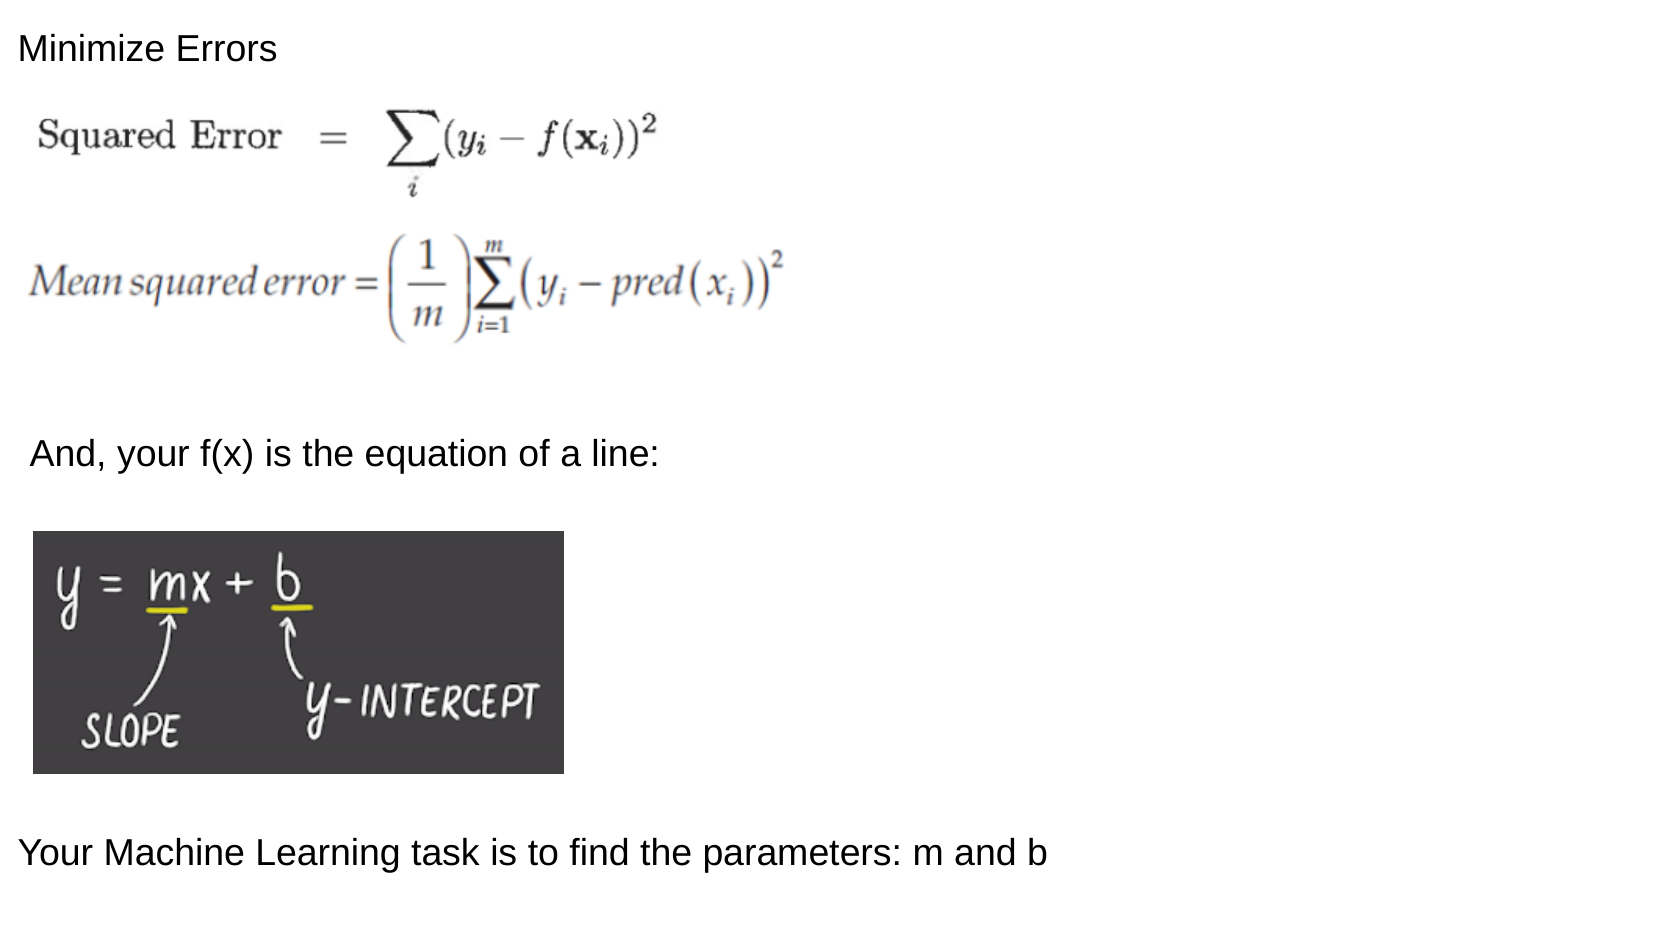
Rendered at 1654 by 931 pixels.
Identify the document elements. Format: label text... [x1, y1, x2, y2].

title And, your f(x) is the equation of a line: [29, 376, 1518, 532]
title Minimize Errors [17, 0, 1506, 126]
title Your Machine Learning task is to find the parameters: m and b [17, 774, 1506, 931]
picture [16, 212, 870, 355]
picture [16, 96, 680, 207]
picture [33, 531, 564, 774]
